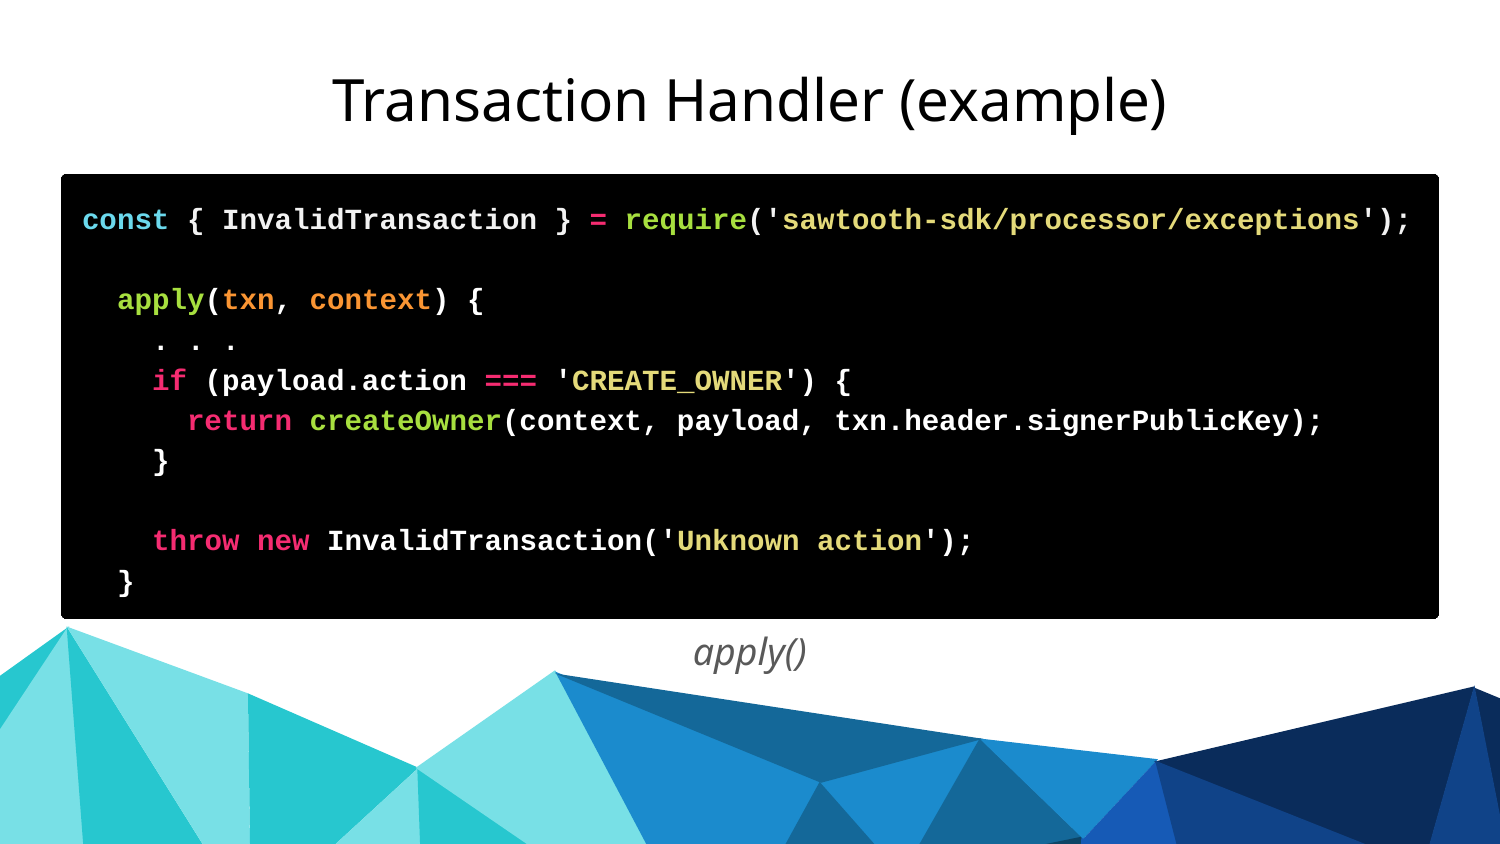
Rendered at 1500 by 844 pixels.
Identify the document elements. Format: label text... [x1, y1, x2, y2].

text_box [0, 626, 1500, 844]
text_box const { InvalidTransaction } = require('sawtooth-sdk/processor/exceptions'); apply(txn, context) { . . . if (payload.action === 'CREATE_OWNER') { return createOwner(context, payload, txn.header.signerPublicKey); } throw new InvalidTransaction('Unknown action'); } [67, 180, 1433, 613]
title Transaction Handler (example) [51, 47, 1449, 142]
list apply() [342, 613, 1158, 692]
